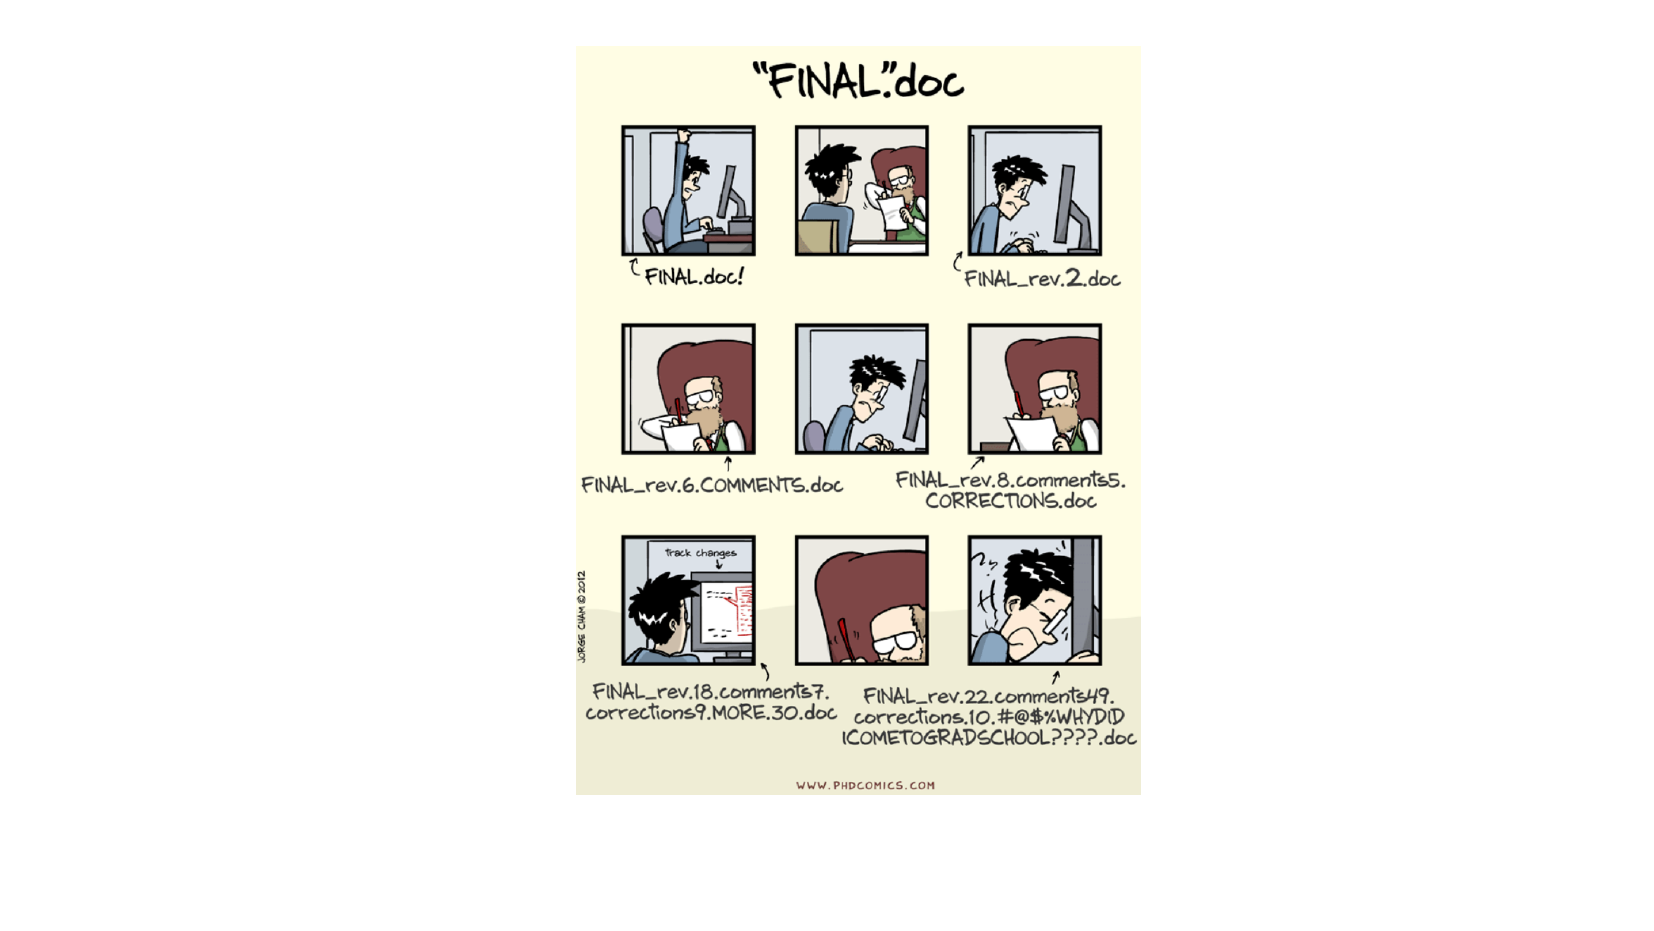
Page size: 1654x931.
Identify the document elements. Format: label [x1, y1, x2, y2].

picture [576, 46, 1141, 796]
